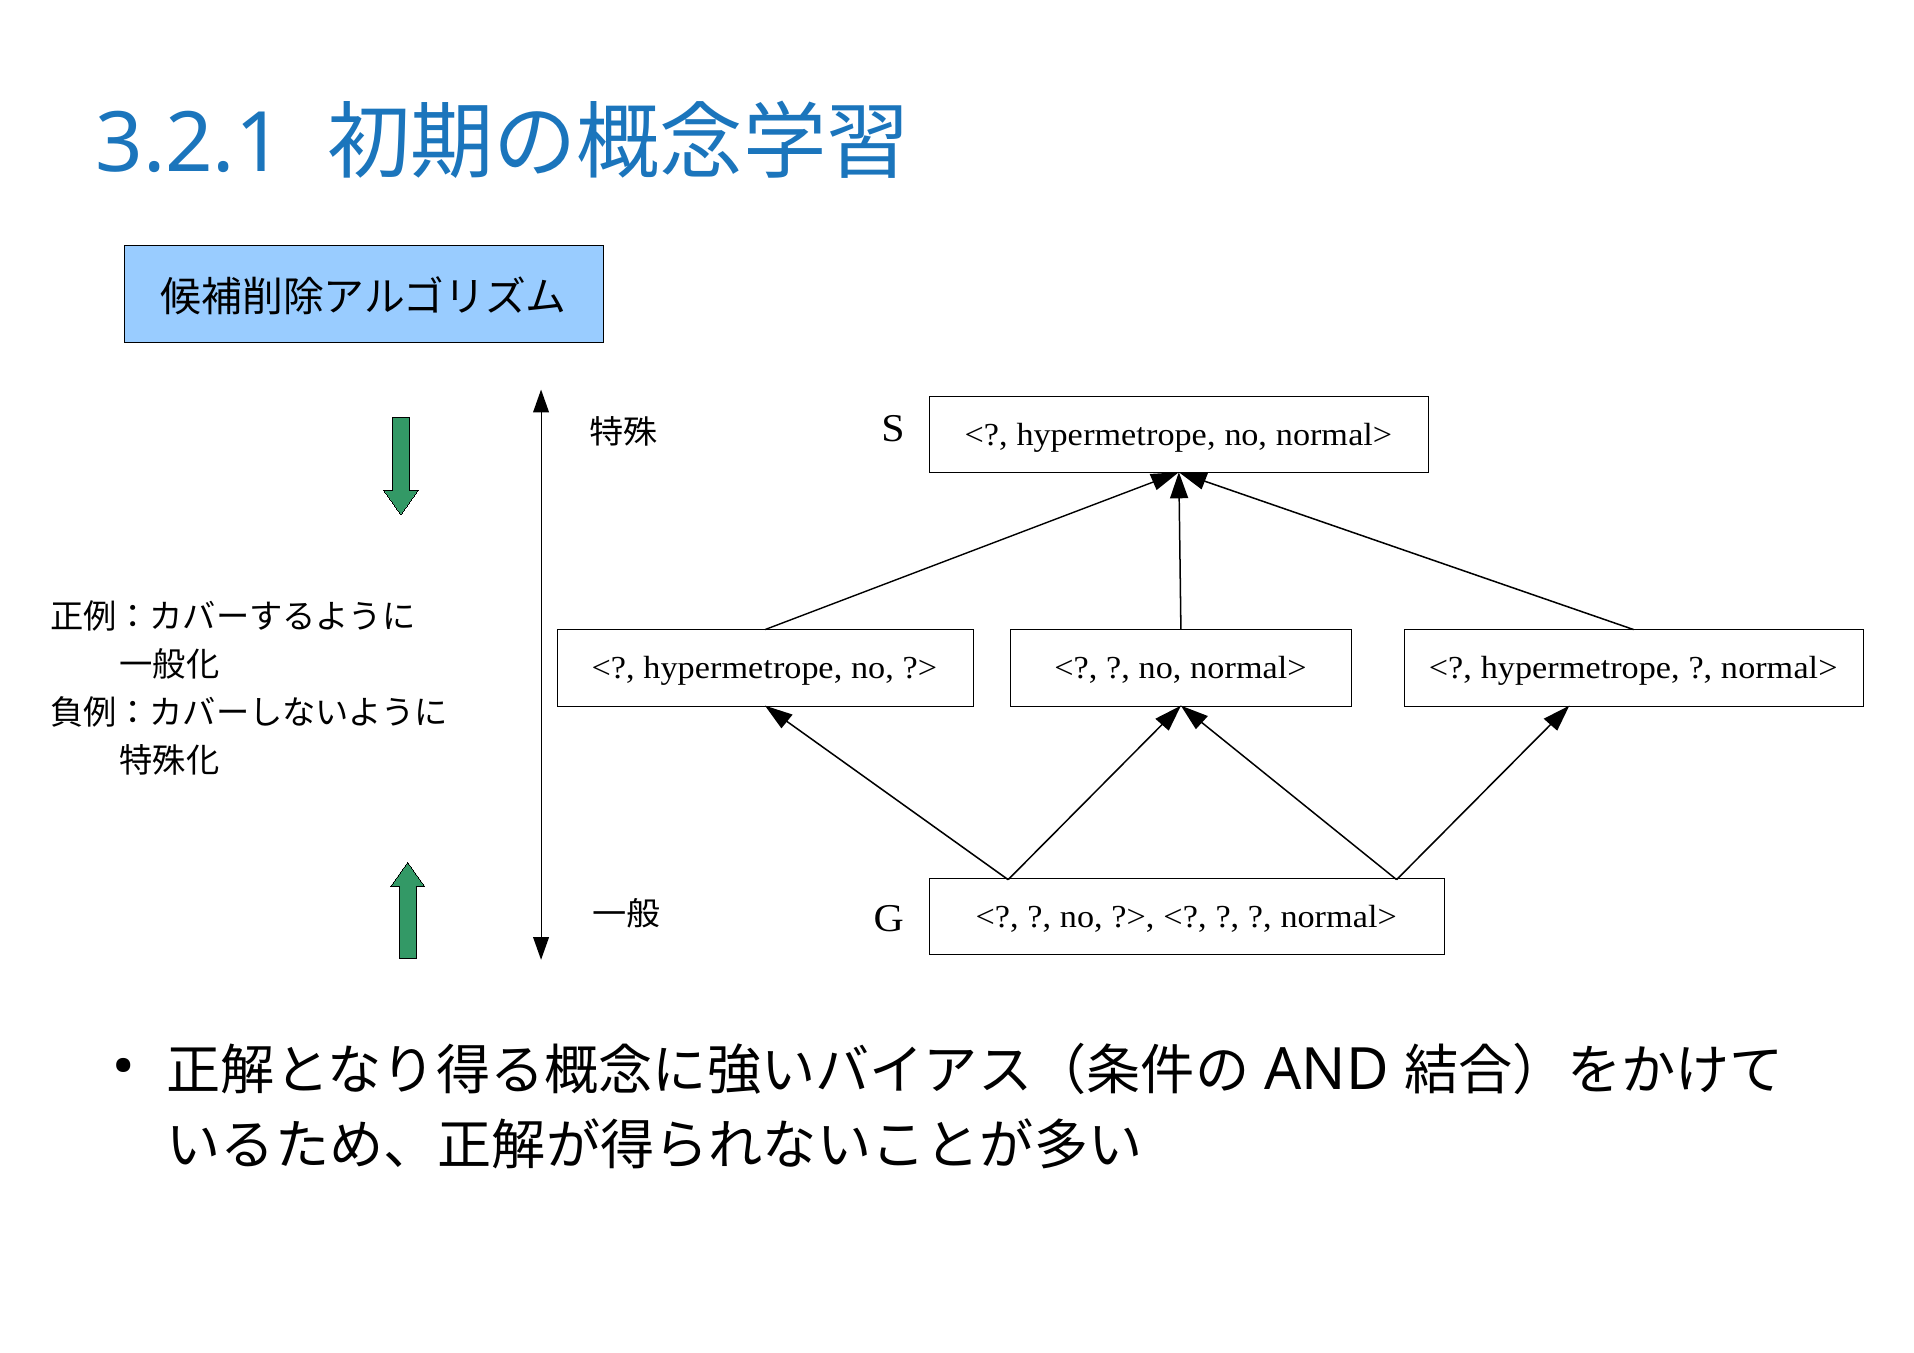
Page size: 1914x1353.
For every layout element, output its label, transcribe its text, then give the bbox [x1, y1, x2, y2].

text_box 正例：カバーするように 一般化 負例：カバーしないように 特殊化 [35, 582, 647, 856]
list 正解となり得る概念に強いバイアス（条件のAND結合）をかけているため、正解が得られないことが多い [95, 1027, 1818, 1264]
text_box 候補削除アルゴリズム [124, 245, 604, 343]
text_box [390, 862, 425, 959]
text_box [383, 417, 419, 515]
title 3.2.1 初期の概念学習 [95, 53, 1818, 226]
picture [532, 389, 1866, 962]
